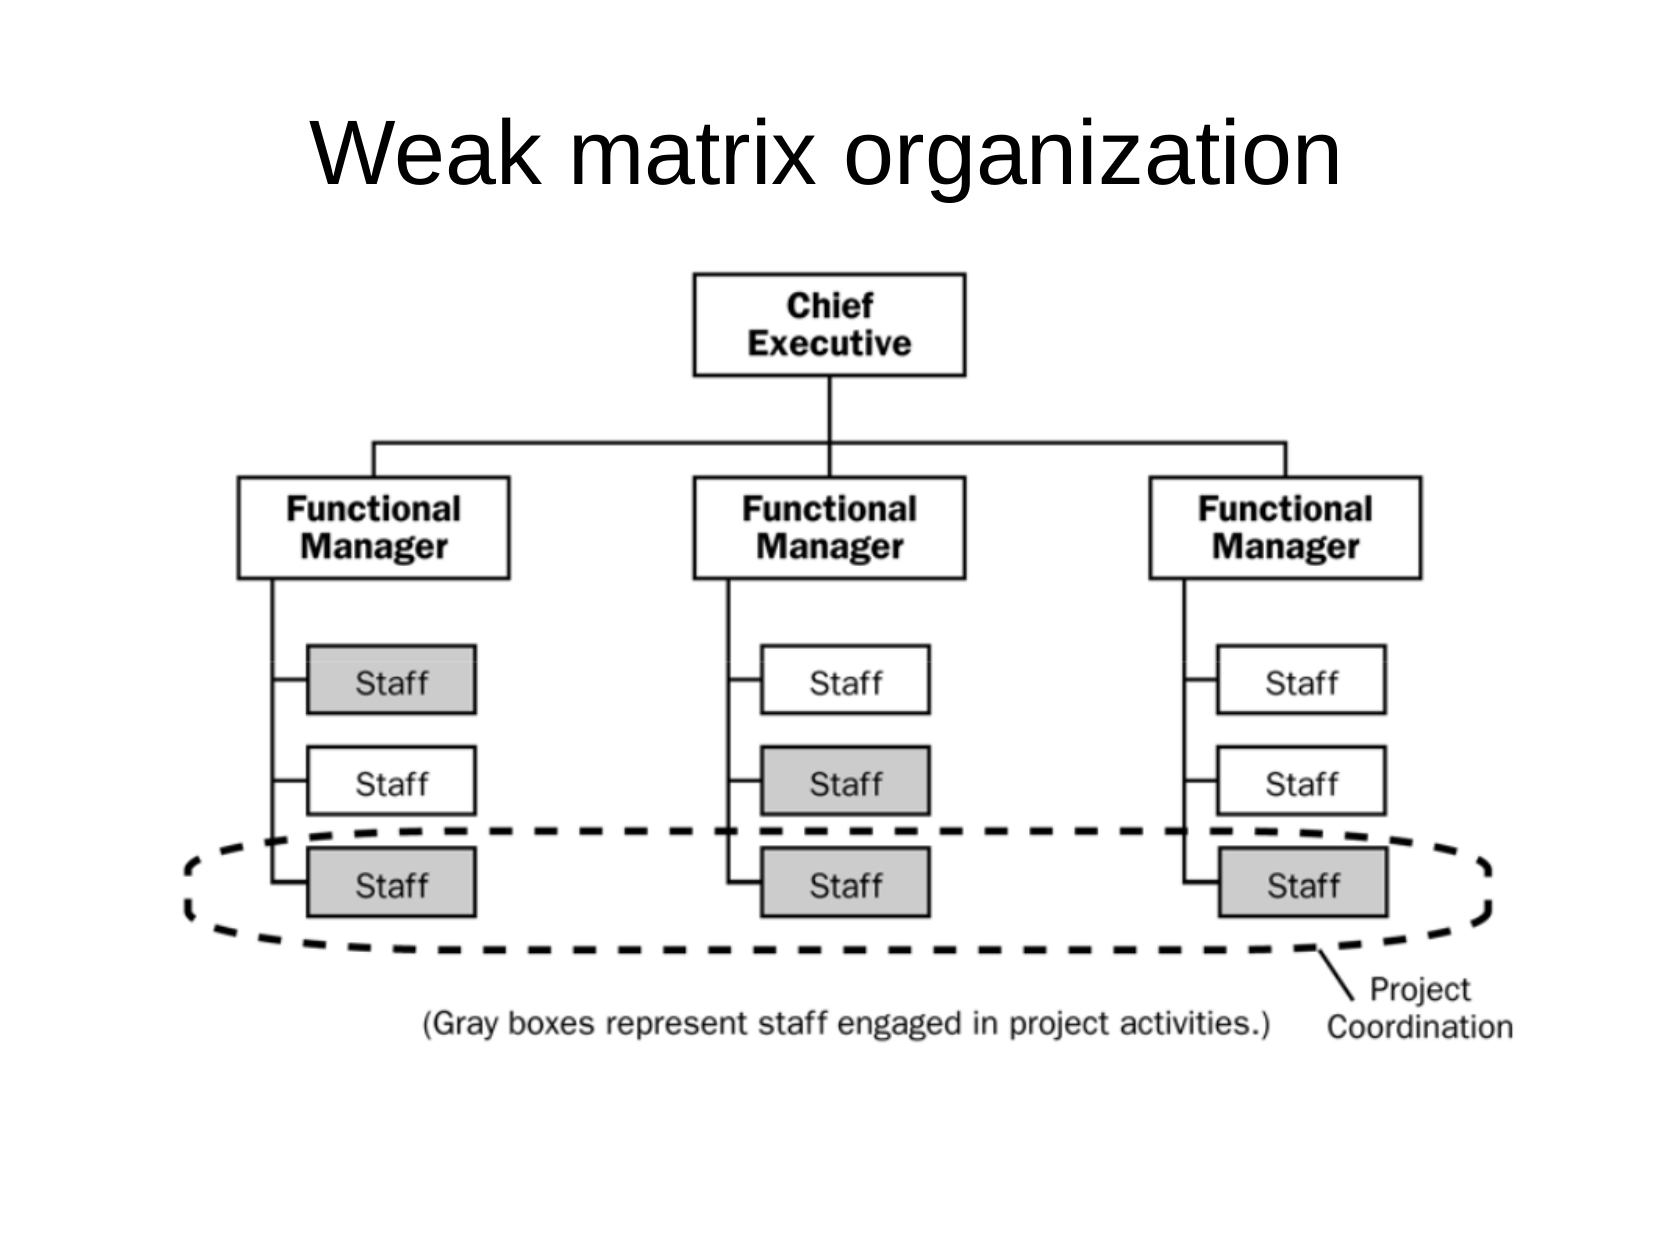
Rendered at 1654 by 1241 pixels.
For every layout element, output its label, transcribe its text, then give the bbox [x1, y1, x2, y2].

picture [103, 255, 1564, 1063]
title Weak matrix organization [82, 49, 1571, 257]
